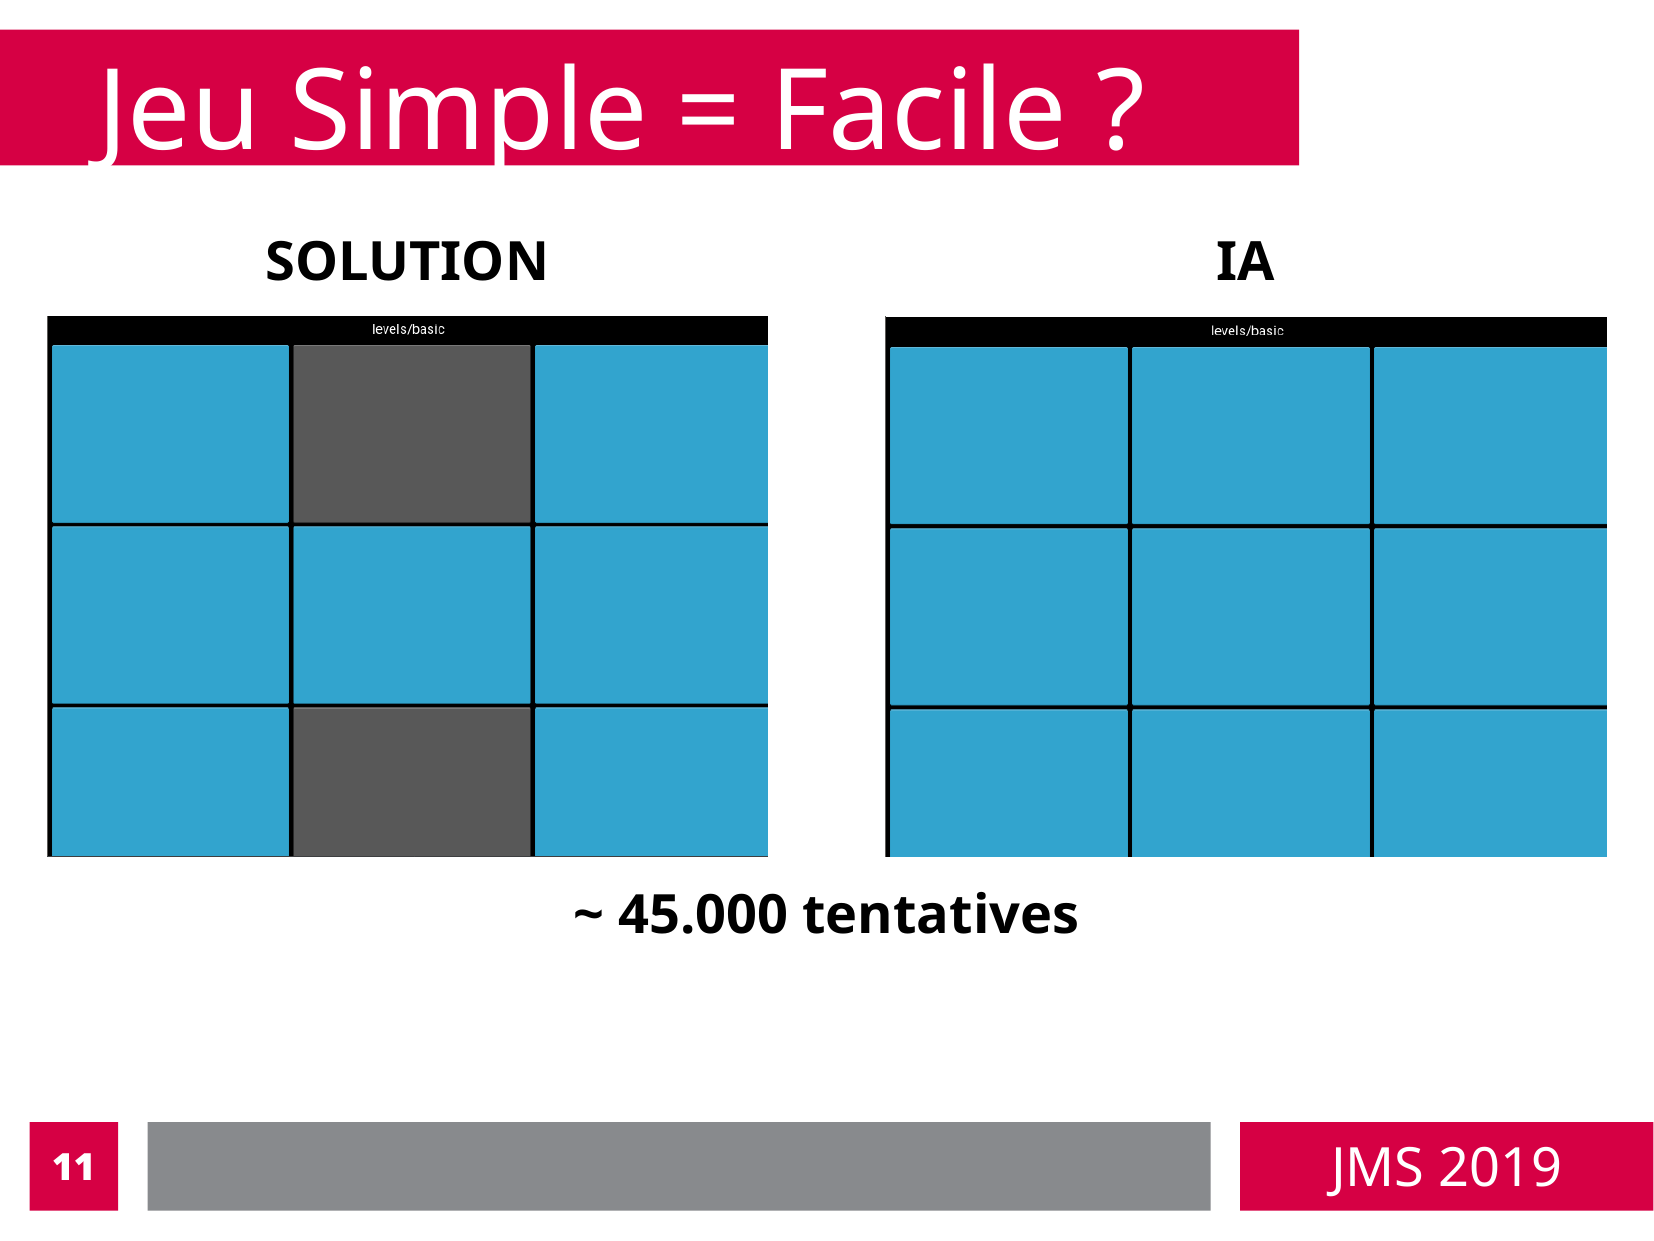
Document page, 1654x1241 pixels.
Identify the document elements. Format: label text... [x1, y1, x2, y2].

picture [885, 316, 1607, 857]
title Jeu Simple = Facile ? [0, 29, 1229, 178]
text_box ~ 45.000 tentatives [64, 884, 1589, 1089]
text_box SOLUTION [47, 220, 768, 299]
picture [47, 316, 768, 857]
text_box IA [885, 220, 1607, 299]
